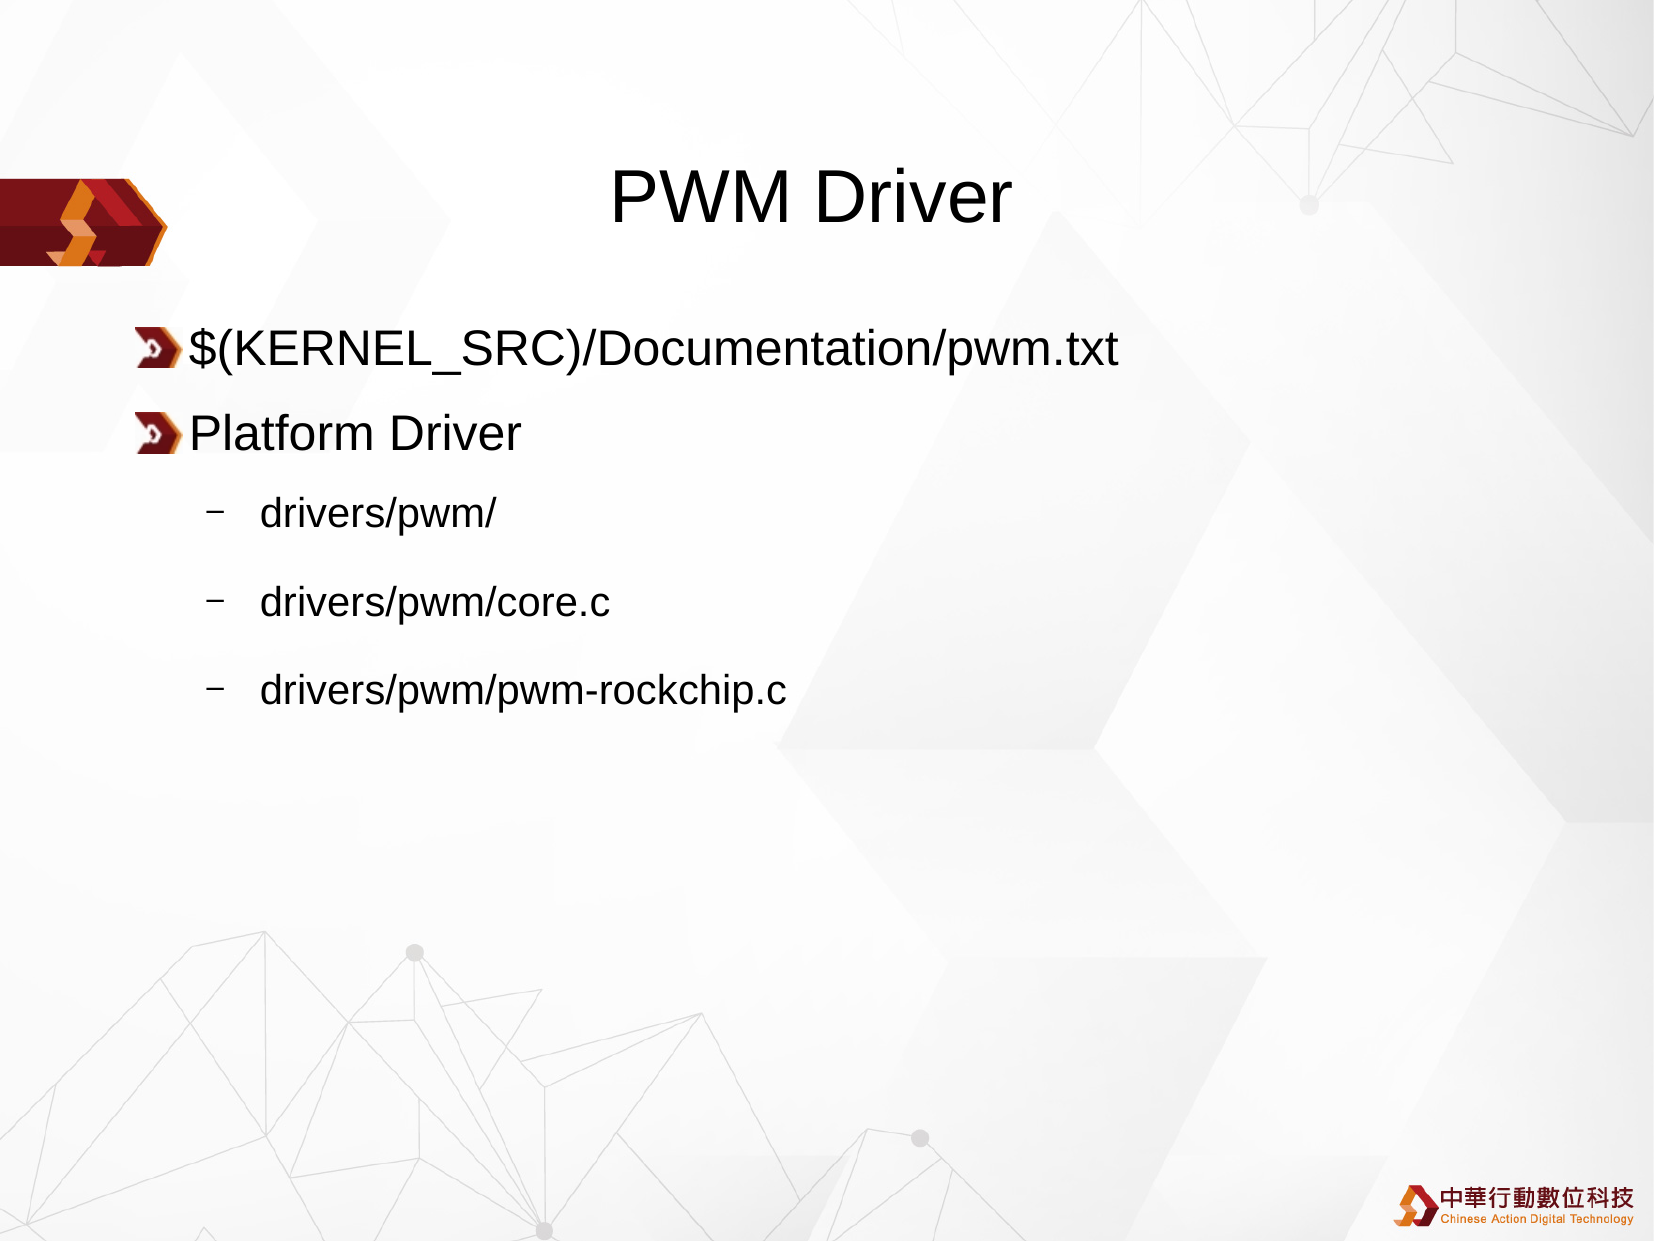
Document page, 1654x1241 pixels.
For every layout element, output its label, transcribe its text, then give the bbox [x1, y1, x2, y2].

title PWM Driver [118, 112, 1506, 281]
list $(KERNEL_SRC)/Documentation/pwm.txt Platform Driver drivers/pwm/ drivers/pwm/core.c drivers/pwm/pwm-rockchip.c [118, 319, 1571, 1039]
picture [0, 0, 1654, 1241]
